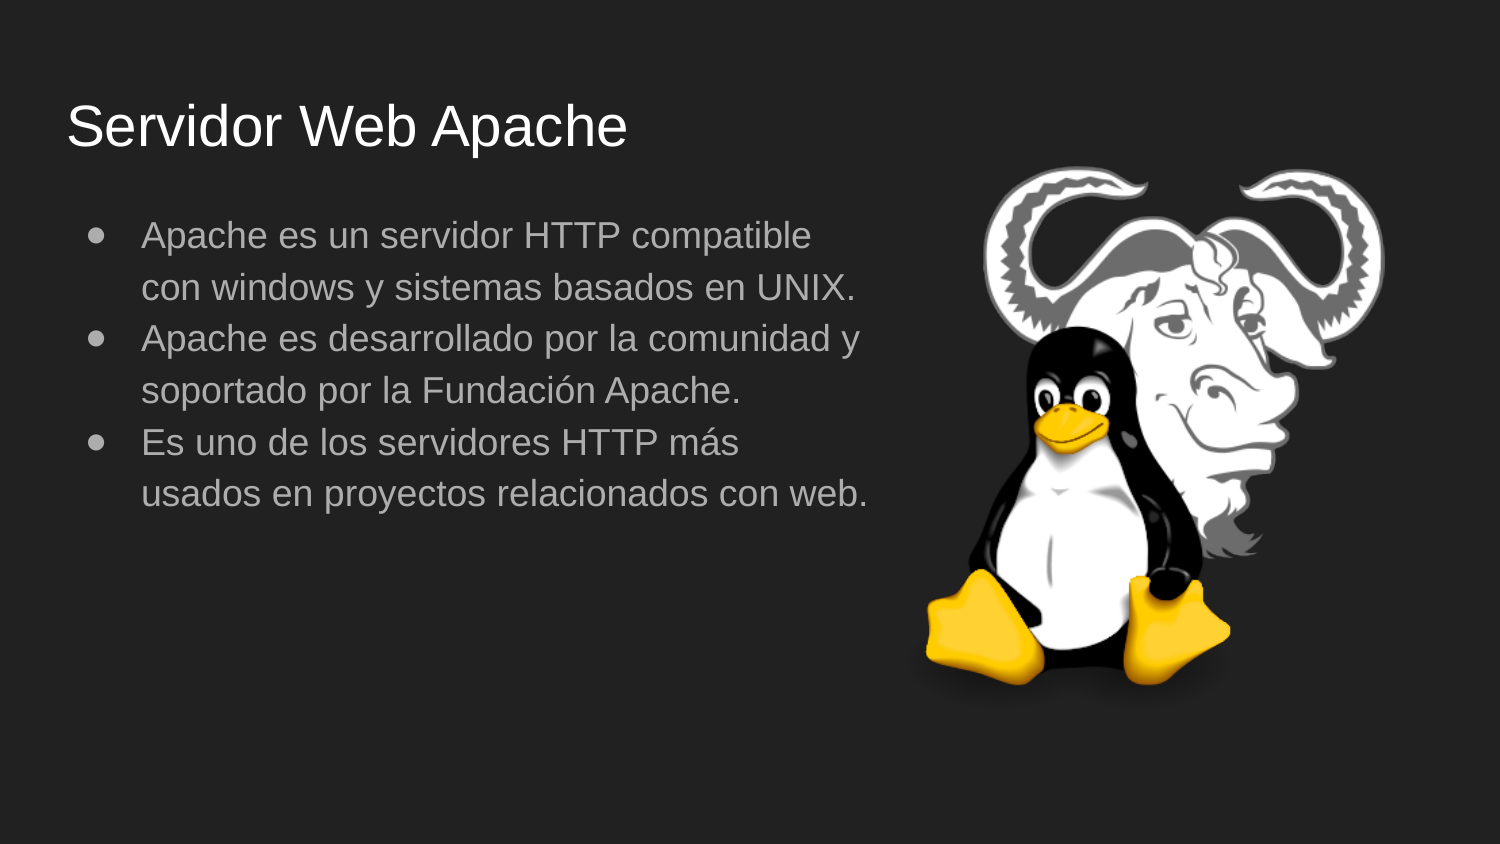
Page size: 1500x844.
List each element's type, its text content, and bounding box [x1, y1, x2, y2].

title Servidor Web Apache [51, 72, 1449, 167]
list Apache es un servidor HTTP compatible con windows y sistemas basados en UNIX. Apache es desarrollado por la comunidad y soportado por la Fundación Apache. Es uno de los servidores HTTP más usados en proyectos relacionados con web. [51, 189, 886, 750]
picture [906, 166, 1385, 710]
